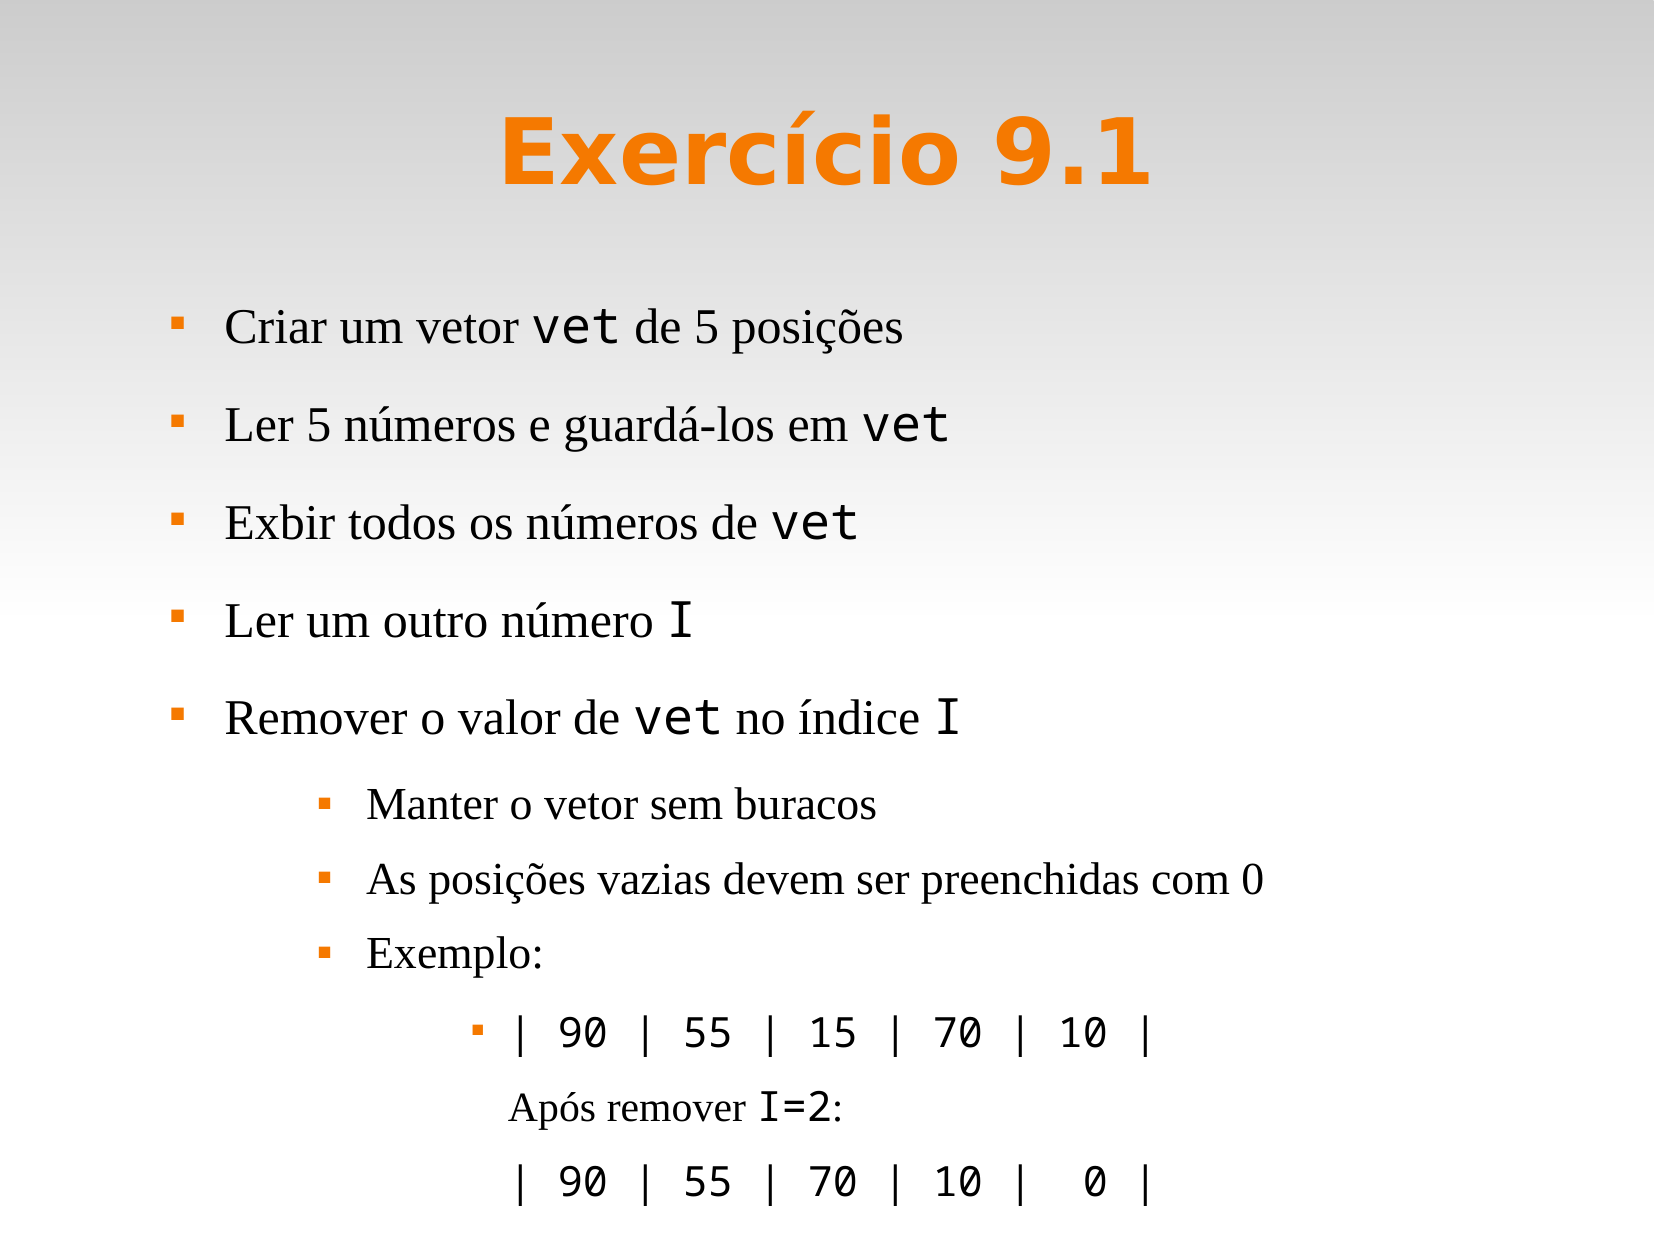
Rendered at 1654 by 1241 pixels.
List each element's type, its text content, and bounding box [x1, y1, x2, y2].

list Criar um vetor vet de 5 posições Ler 5 números e guardá-los em vet Exbir todos os números de vet Ler um outro número I Remover o valor de vet no índice I Manter o vetor sem buracos As posições vazias devem ser preenchidas com 0 Exemplo: | 90 | 55 | 15 | 70 | 10 | Após remover I=2: | 90 | 55 | 70 | 10 | 0 | [82, 290, 1571, 1203]
title Exercício 9.1 [82, 49, 1571, 257]
